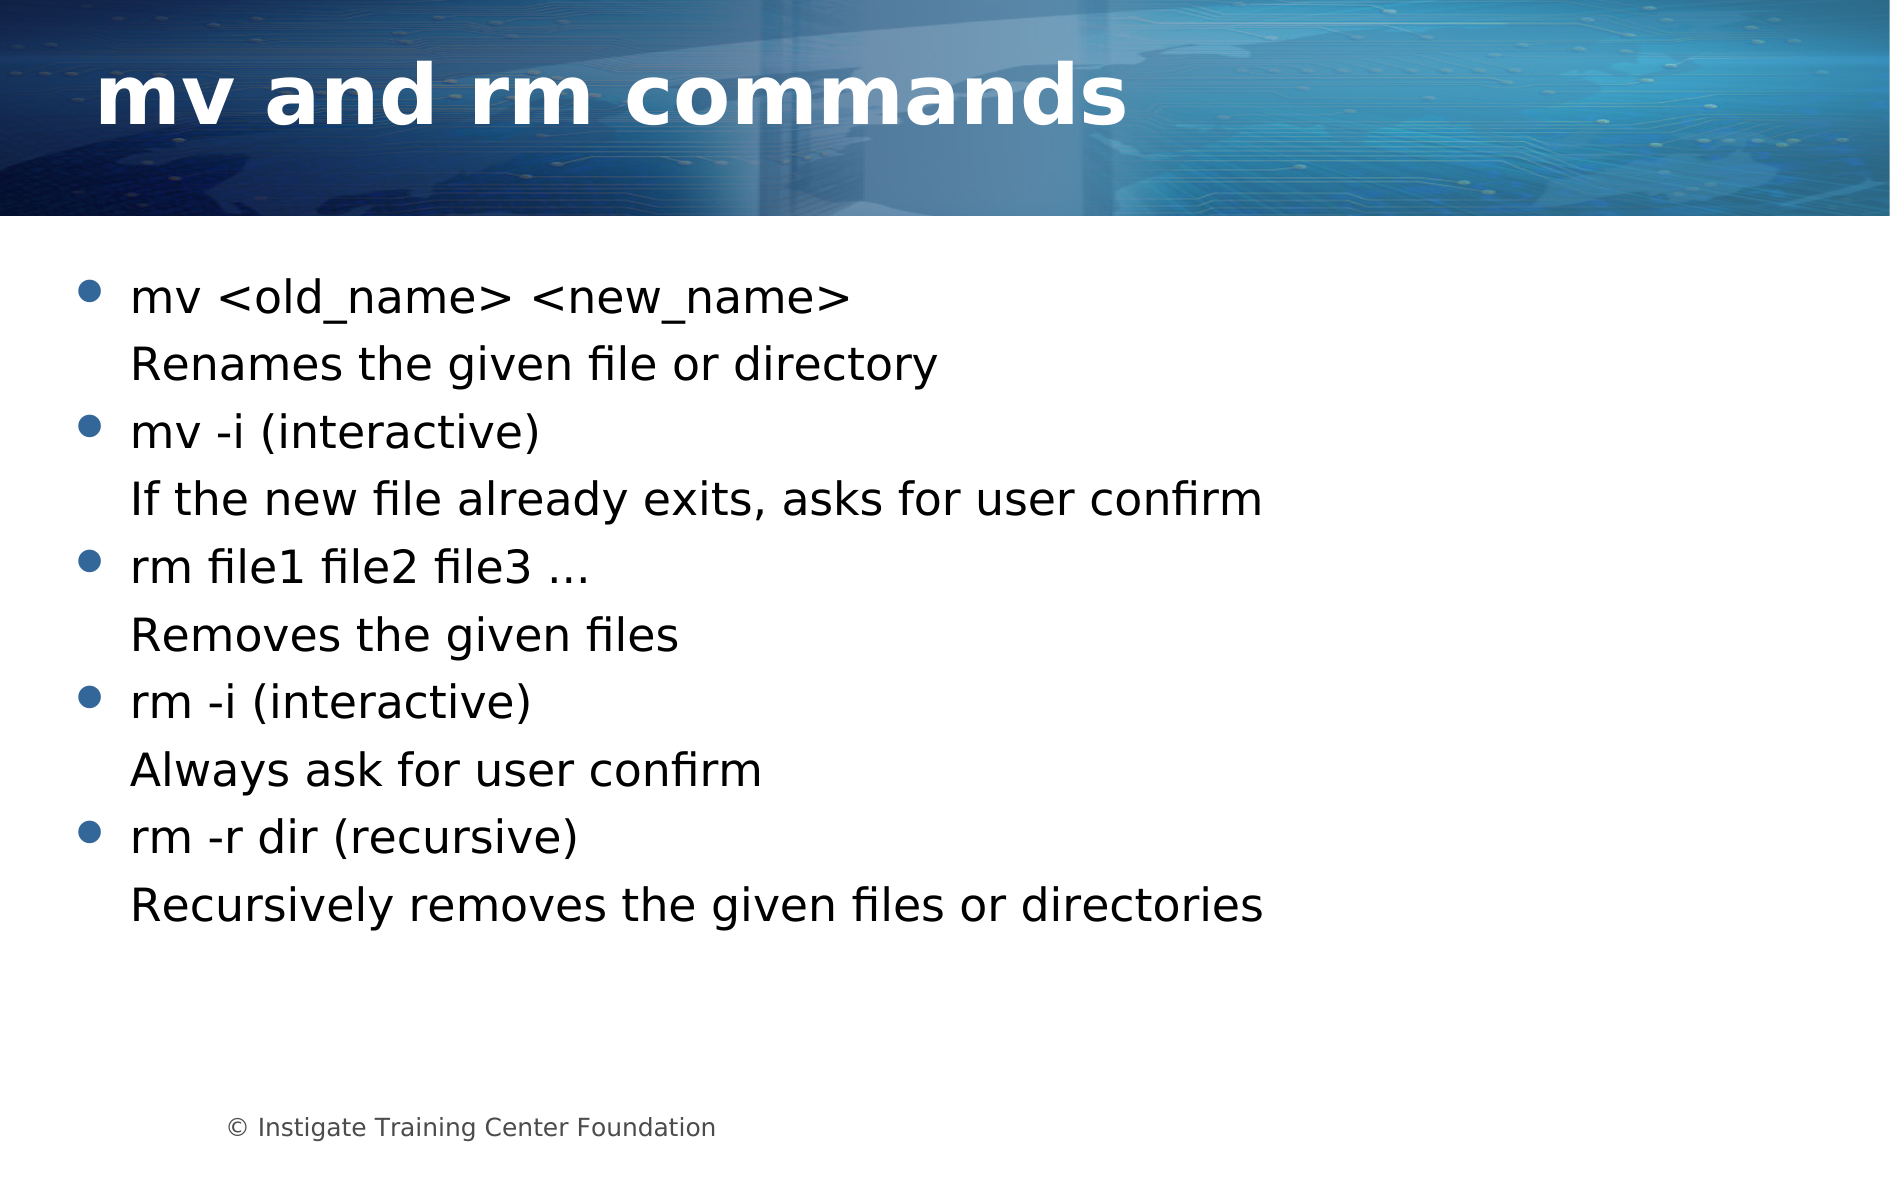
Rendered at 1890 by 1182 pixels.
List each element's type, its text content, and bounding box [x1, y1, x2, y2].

title mv and rm commands [94, 21, 1793, 191]
picture [0, 0, 1890, 216]
list mv <old_name> <new_name> Renames the given file or directory mv -i (interactive) If the new file already exits, asks for user confirm rm file1 file2 file3 ... Removes the given files rm -i (interactive) Always ask for user confirm rm -r dir (recursive) Recursively removes the given files or directories [75, 275, 1775, 1120]
